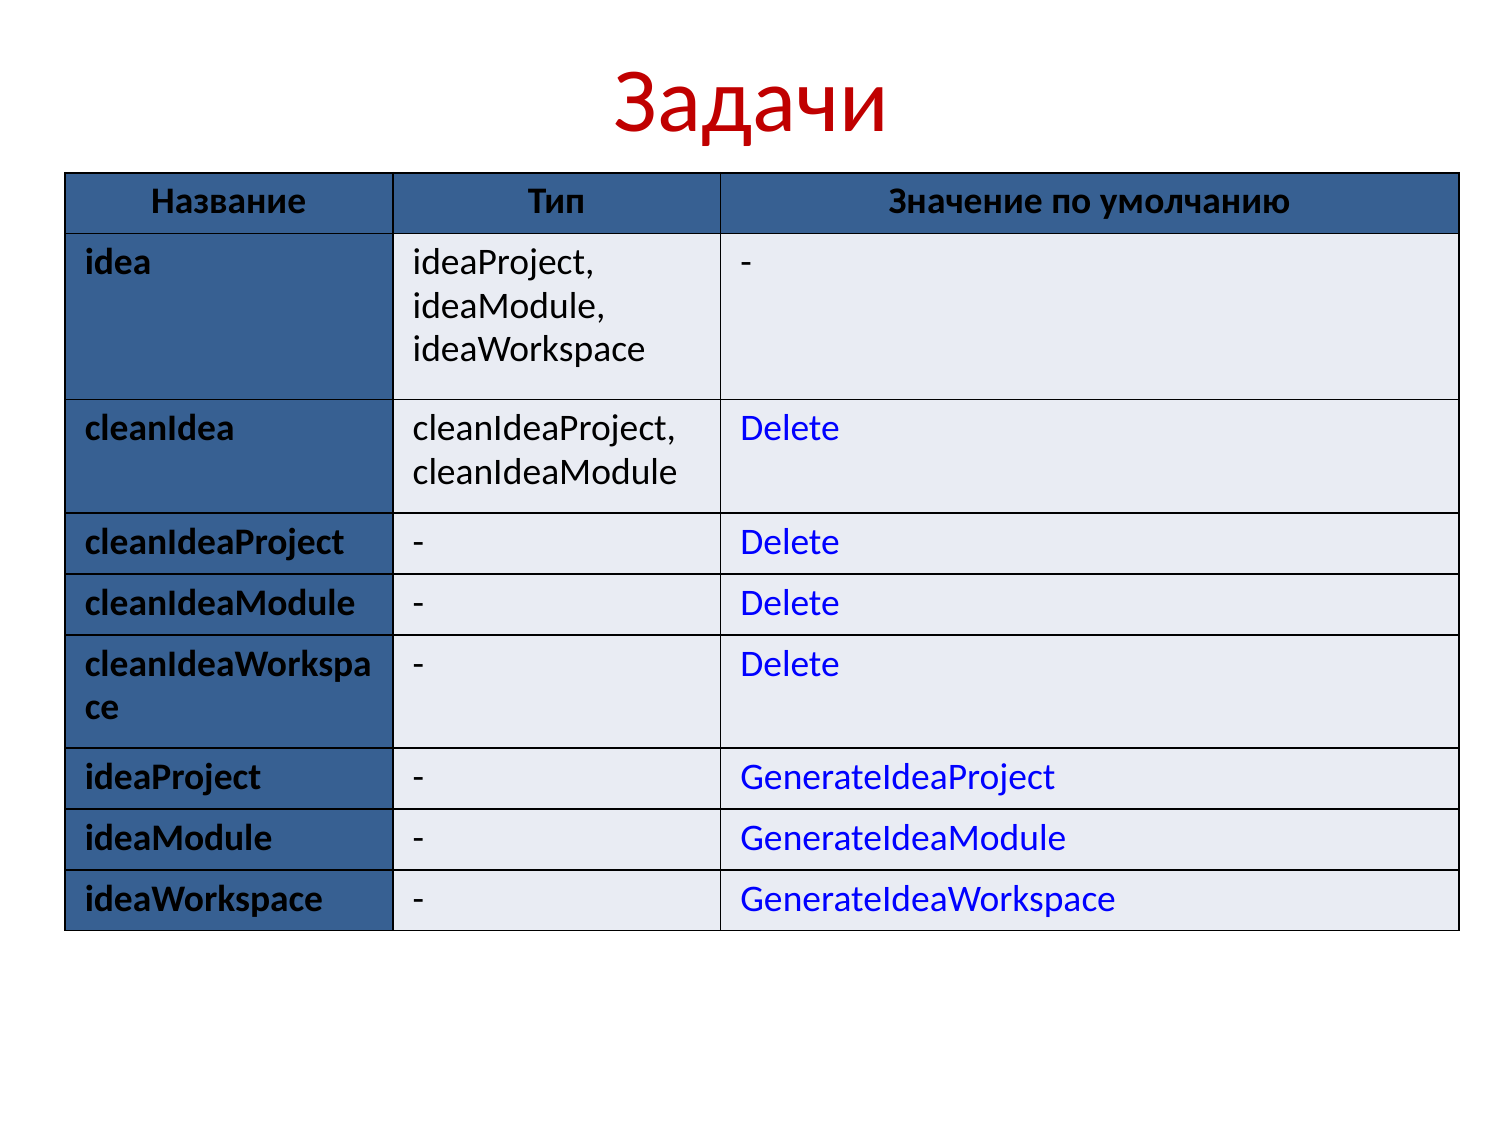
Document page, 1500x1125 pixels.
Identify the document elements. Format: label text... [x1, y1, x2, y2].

table_cell - [394, 749, 720, 808]
table_header Название [66, 174, 392, 233]
table_cell - [721, 234, 1458, 399]
table_cell - [394, 514, 720, 573]
table_cell - [394, 636, 720, 747]
table_cell GenerateIdeaModule [721, 810, 1458, 869]
table_cell cleanIdeaProject [66, 514, 392, 573]
table_cell cleanIdeaWorkspace [66, 636, 392, 747]
table_cell - [394, 871, 720, 930]
table_header Тип [394, 174, 720, 233]
table_cell idea [66, 234, 392, 399]
table_cell ideaModule [66, 810, 392, 869]
table_cell GenerateIdeaWorkspace [721, 871, 1458, 930]
table_cell cleanIdeaModule [66, 575, 392, 634]
table_cell cleanIdea [66, 400, 392, 512]
table_cell Delete [721, 514, 1458, 573]
table_cell Delete [721, 636, 1458, 747]
table_cell GenerateIdeaProject [721, 749, 1458, 808]
title Задачи [76, 30, 1427, 159]
table_cell Delete [721, 400, 1458, 512]
table_cell ideaProject, ideaModule, ideaWorkspace [394, 234, 720, 399]
table_cell ideaProject [66, 749, 392, 808]
table_header Значение по умолчанию [721, 174, 1458, 233]
table_cell Delete [721, 575, 1458, 634]
table_cell - [394, 575, 720, 634]
table_cell - [394, 810, 720, 869]
table_cell ideaWorkspace [66, 871, 392, 930]
table_cell cleanIdeaProject, cleanIdeaModule [394, 400, 720, 512]
